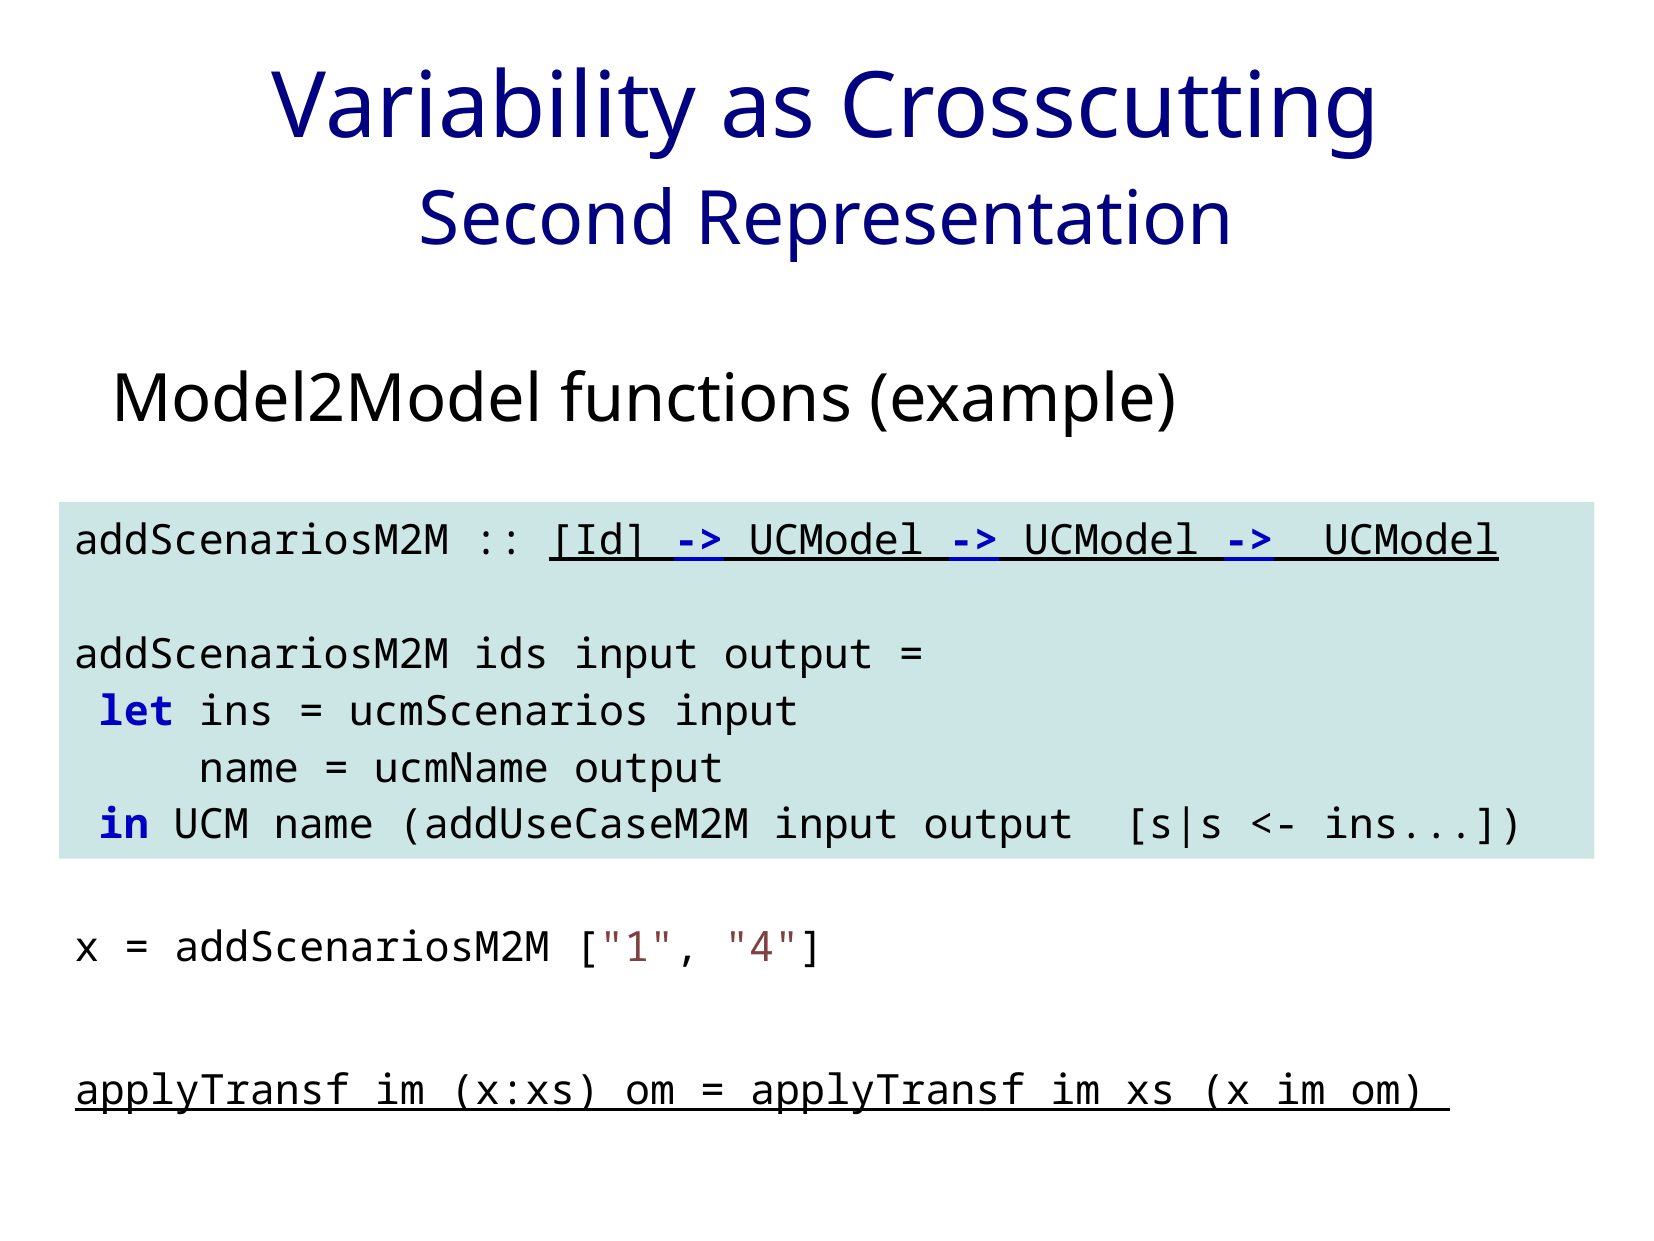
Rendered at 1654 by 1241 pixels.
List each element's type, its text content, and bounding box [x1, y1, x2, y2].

text_box x = addScenariosM2M ["1", "4"] [59, 909, 875, 977]
text_box addScenariosM2M :: [Id] -> UCModel -> UCModel -> UCModel addScenariosM2M ids input output = let ins = ucmScenarios input name = ucmName output in UCM name (addUseCaseM2M input output [s|s <- ins...]) [59, 501, 1595, 832]
text_box Model2Model functions (example) [96, 342, 1554, 473]
title Variability as Crosscutting Second Representation [82, 36, 1571, 270]
text_box applyTransf im (x:xs) om = applyTransf im xs (x im om) [60, 1052, 1465, 1120]
